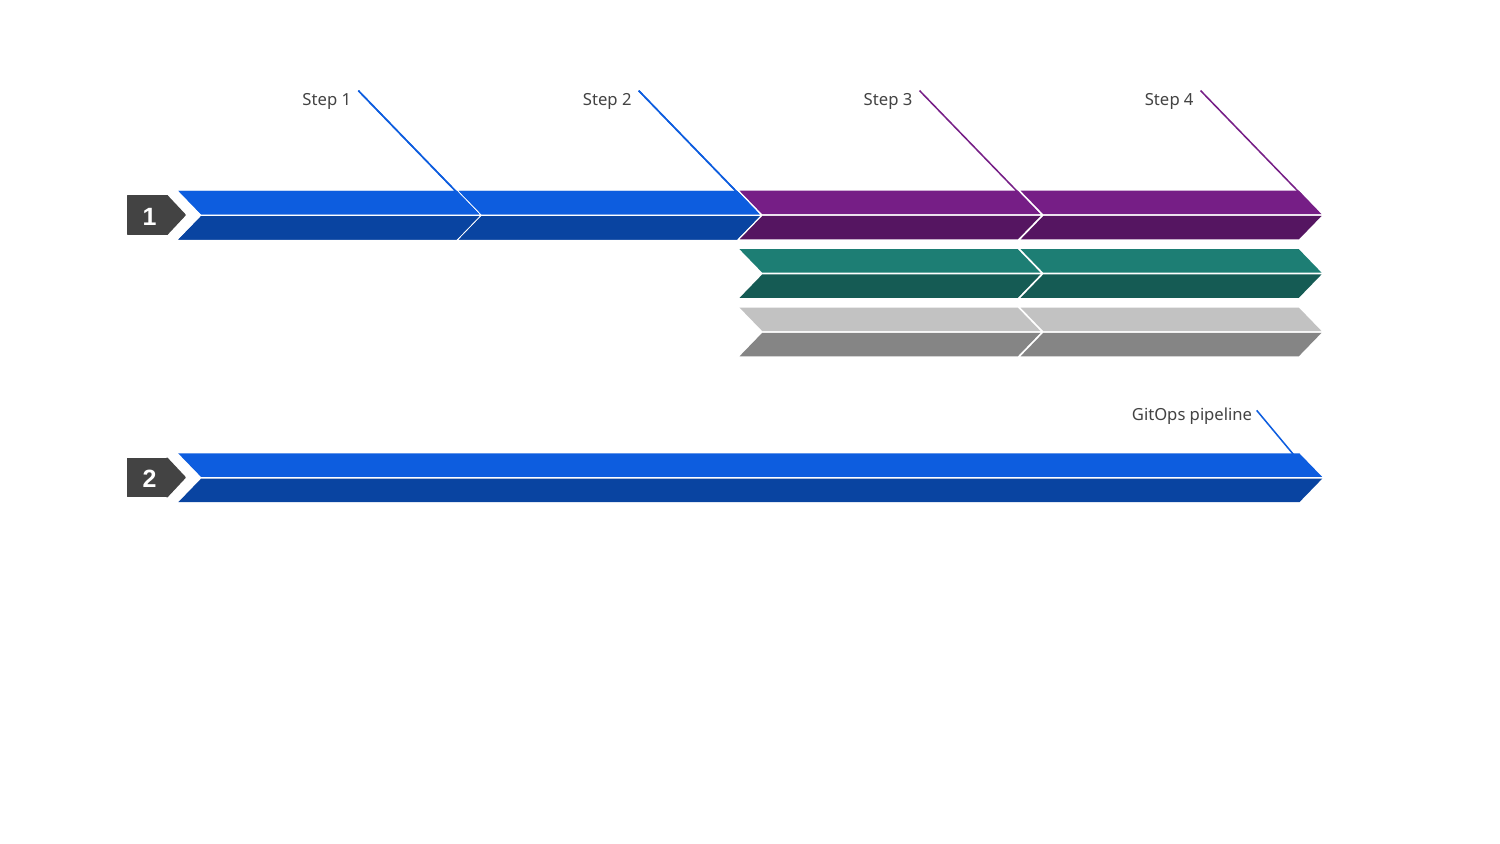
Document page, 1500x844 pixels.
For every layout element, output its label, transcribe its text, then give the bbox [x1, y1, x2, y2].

text_box GitOps pipeline [877, 385, 1268, 426]
text_box Step 2 [544, 70, 647, 111]
text_box Step 4 [1106, 70, 1209, 111]
text_box [739, 274, 1322, 298]
text_box Step 3 [825, 70, 928, 111]
text_box [178, 453, 1323, 477]
text_box [178, 478, 1323, 503]
text_box 2 [127, 458, 168, 497]
text_box [168, 459, 186, 496]
text_box 1 [127, 195, 168, 235]
text_box Step 1 [263, 70, 367, 111]
text_box [739, 307, 1322, 357]
text_box [178, 190, 1322, 240]
text_box [739, 249, 1322, 273]
text_box [168, 196, 186, 234]
